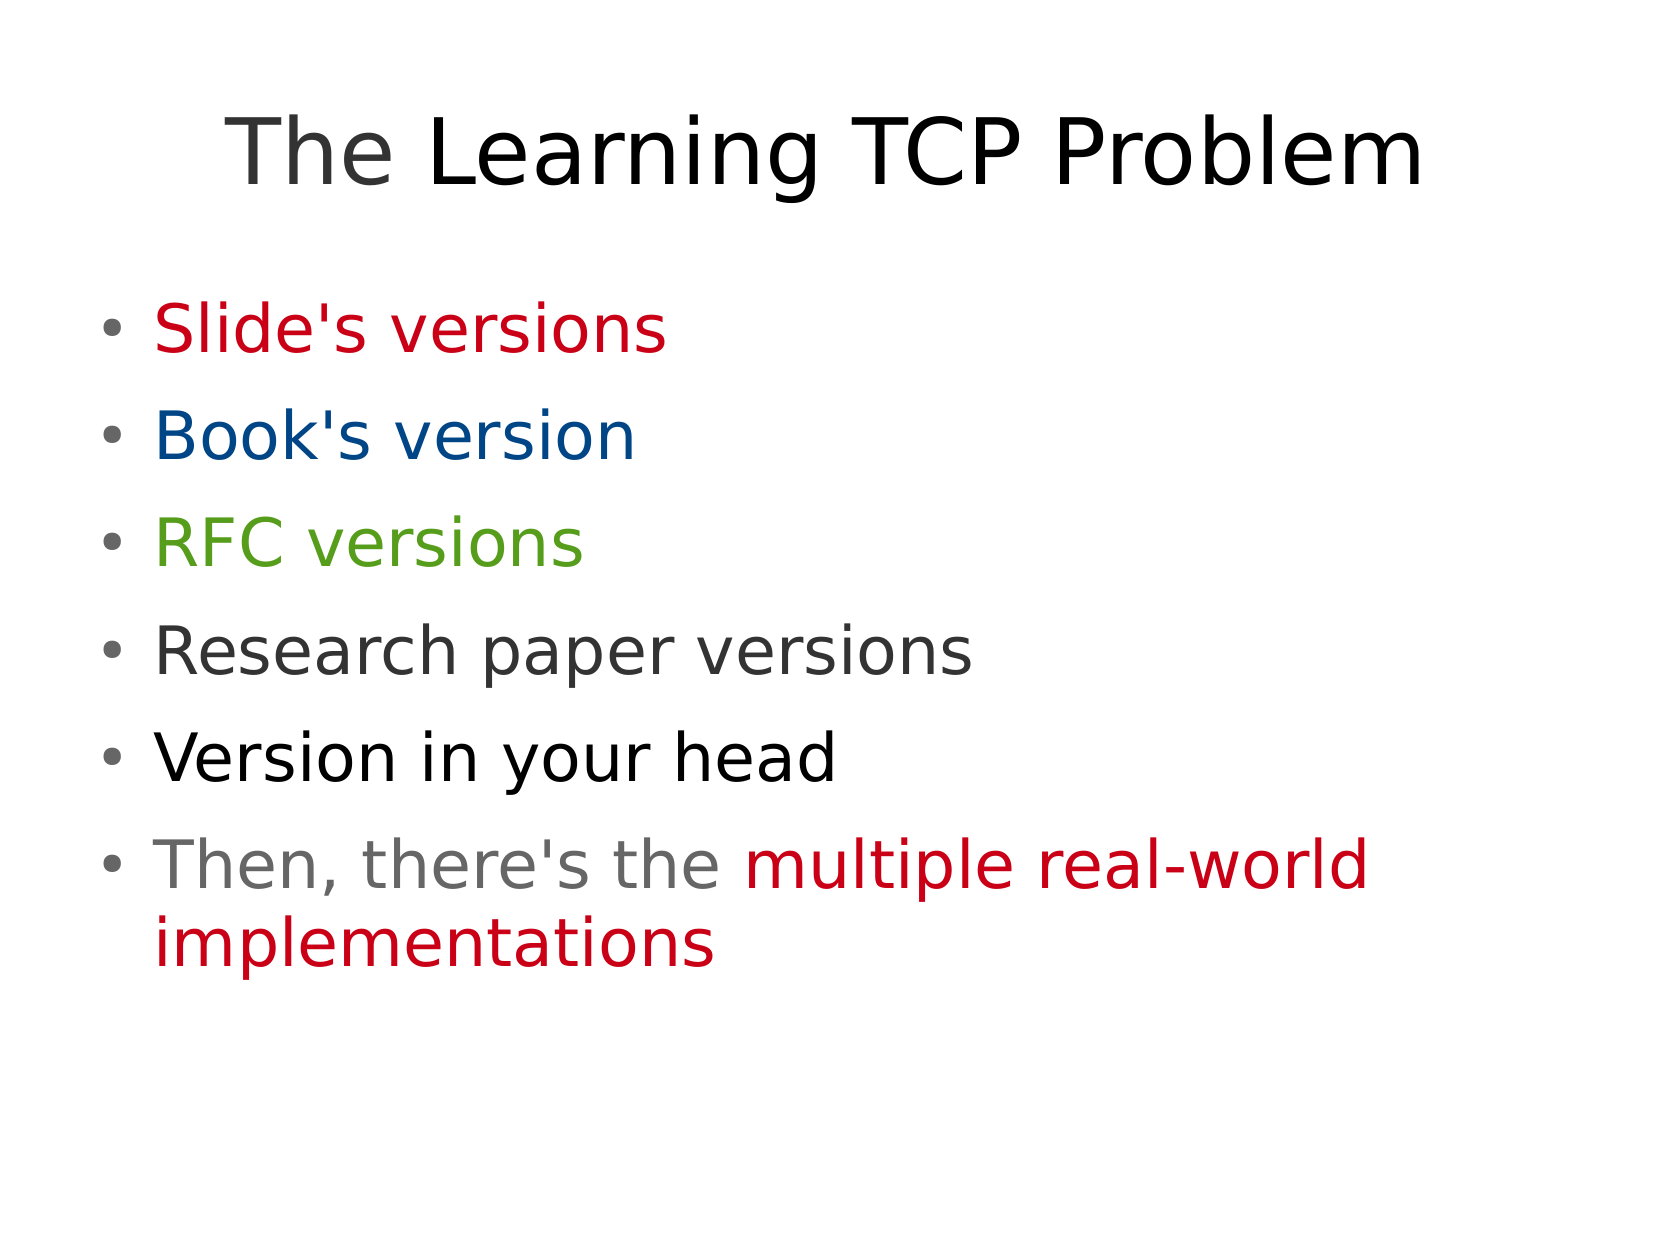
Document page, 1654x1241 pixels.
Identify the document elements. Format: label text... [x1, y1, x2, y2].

list Slide's versions Book's version RFC versions Research paper versions Version in your head Then, there's the multiple real-world implementations [82, 290, 1571, 1109]
title The Learning TCP Problem [82, 49, 1571, 257]
